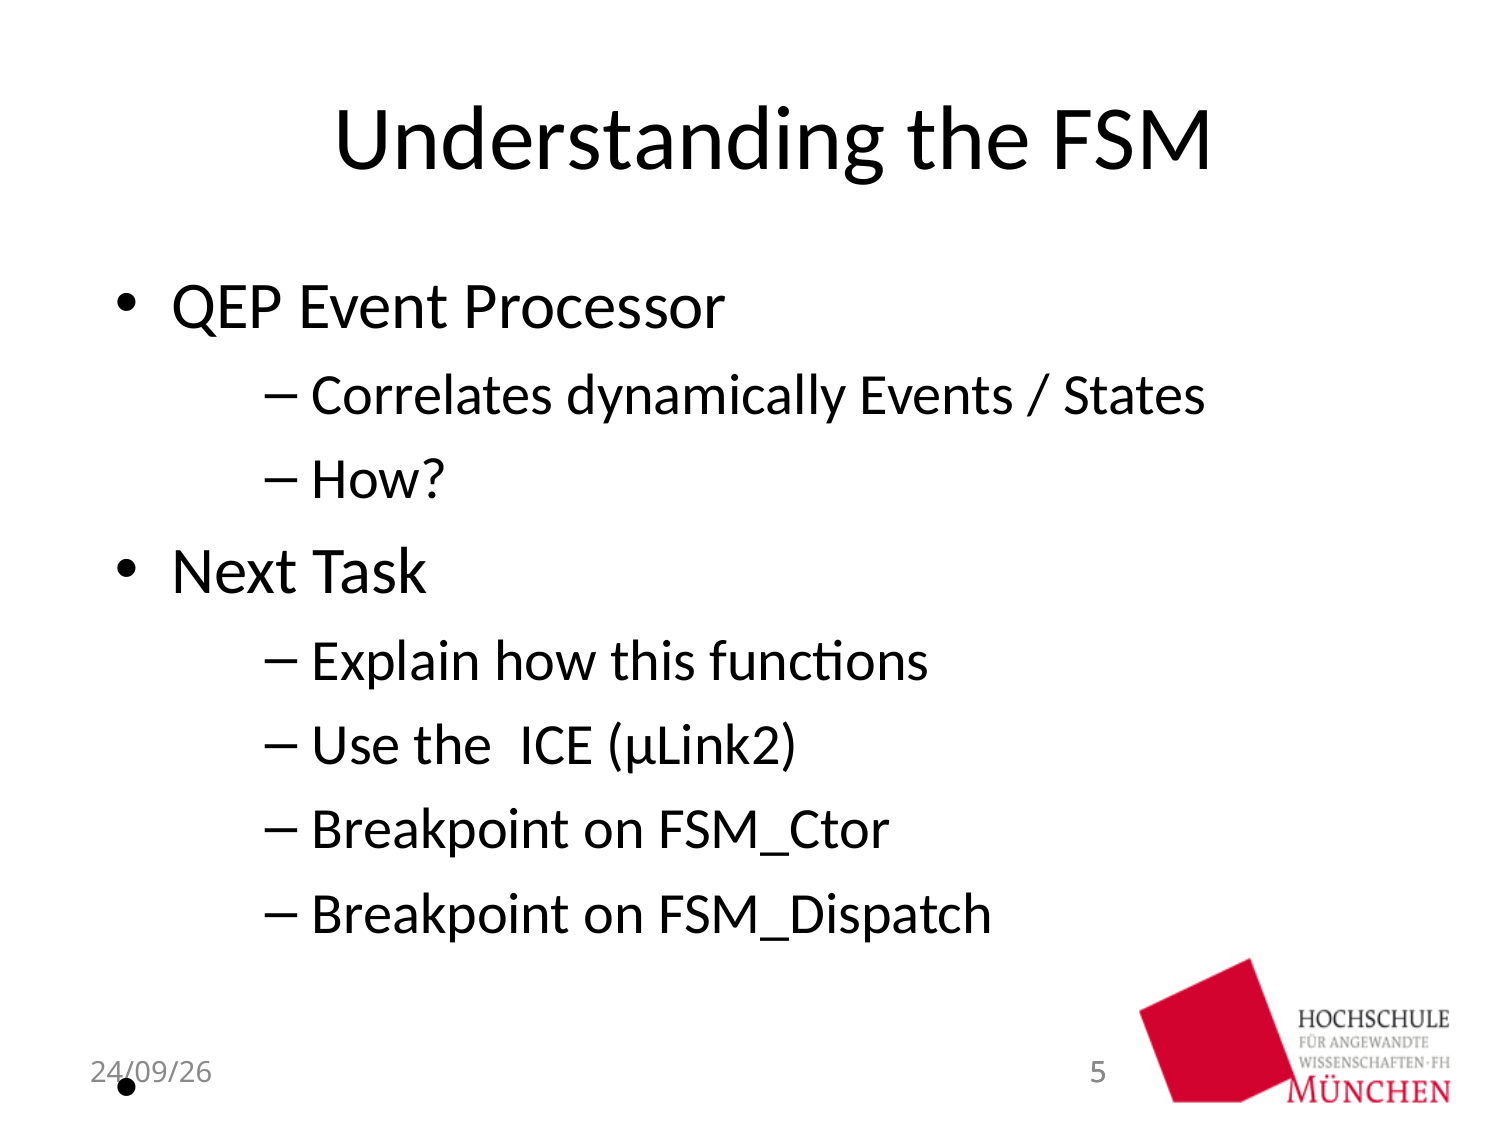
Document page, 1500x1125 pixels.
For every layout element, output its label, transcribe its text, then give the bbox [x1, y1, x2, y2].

text_box 25/05/2015 [75, 1042, 426, 1103]
text_box [1074, 1042, 1426, 1103]
list QEP Event Processor Correlates dynamically Events / States How? Next Task Explain how this functions Use the ICE (µLink2) Breakpoint on FSM_Ctor Breakpoint on FSM_Dispatch [99, 258, 1450, 997]
title [75, 45, 1426, 233]
text_box Understanding the FSM [99, 70, 1450, 258]
